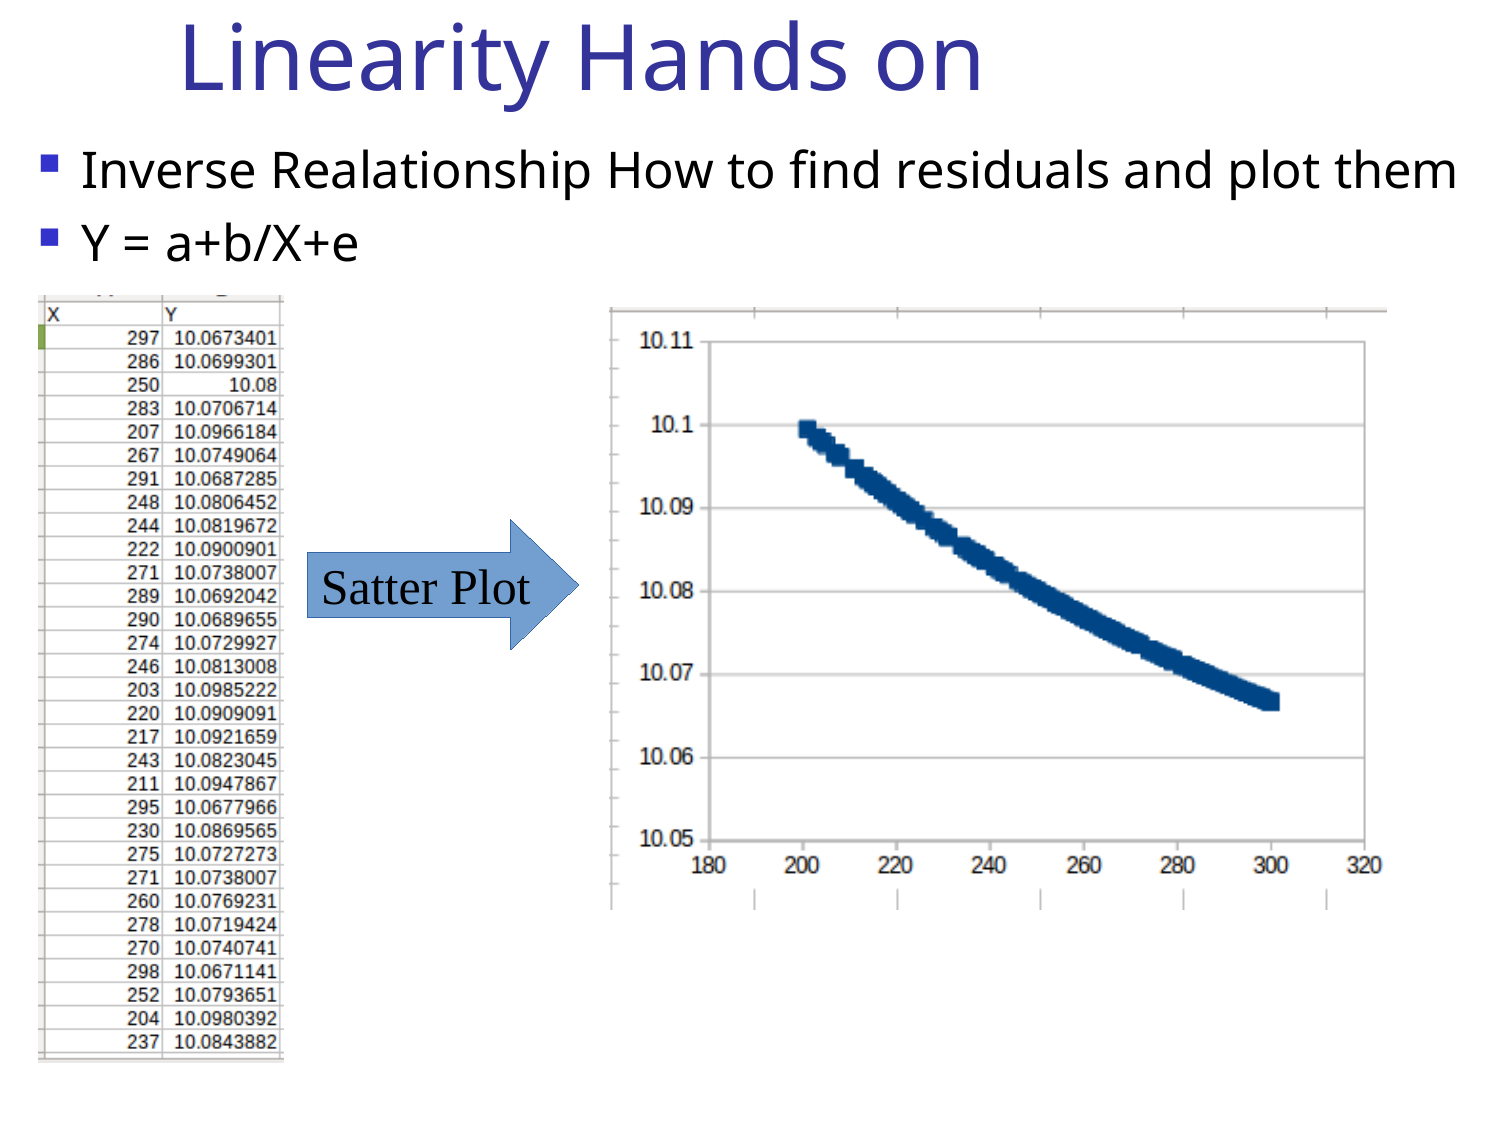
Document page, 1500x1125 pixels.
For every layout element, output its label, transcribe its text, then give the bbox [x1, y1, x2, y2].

title Linearity Hands on [162, 0, 1441, 117]
list Inverse Realationship How to find residuals and plot them Y = a+b/X+e [23, 129, 1489, 296]
picture [38, 295, 284, 1063]
picture [609, 307, 1387, 910]
text_box Satter Plot [307, 519, 579, 650]
